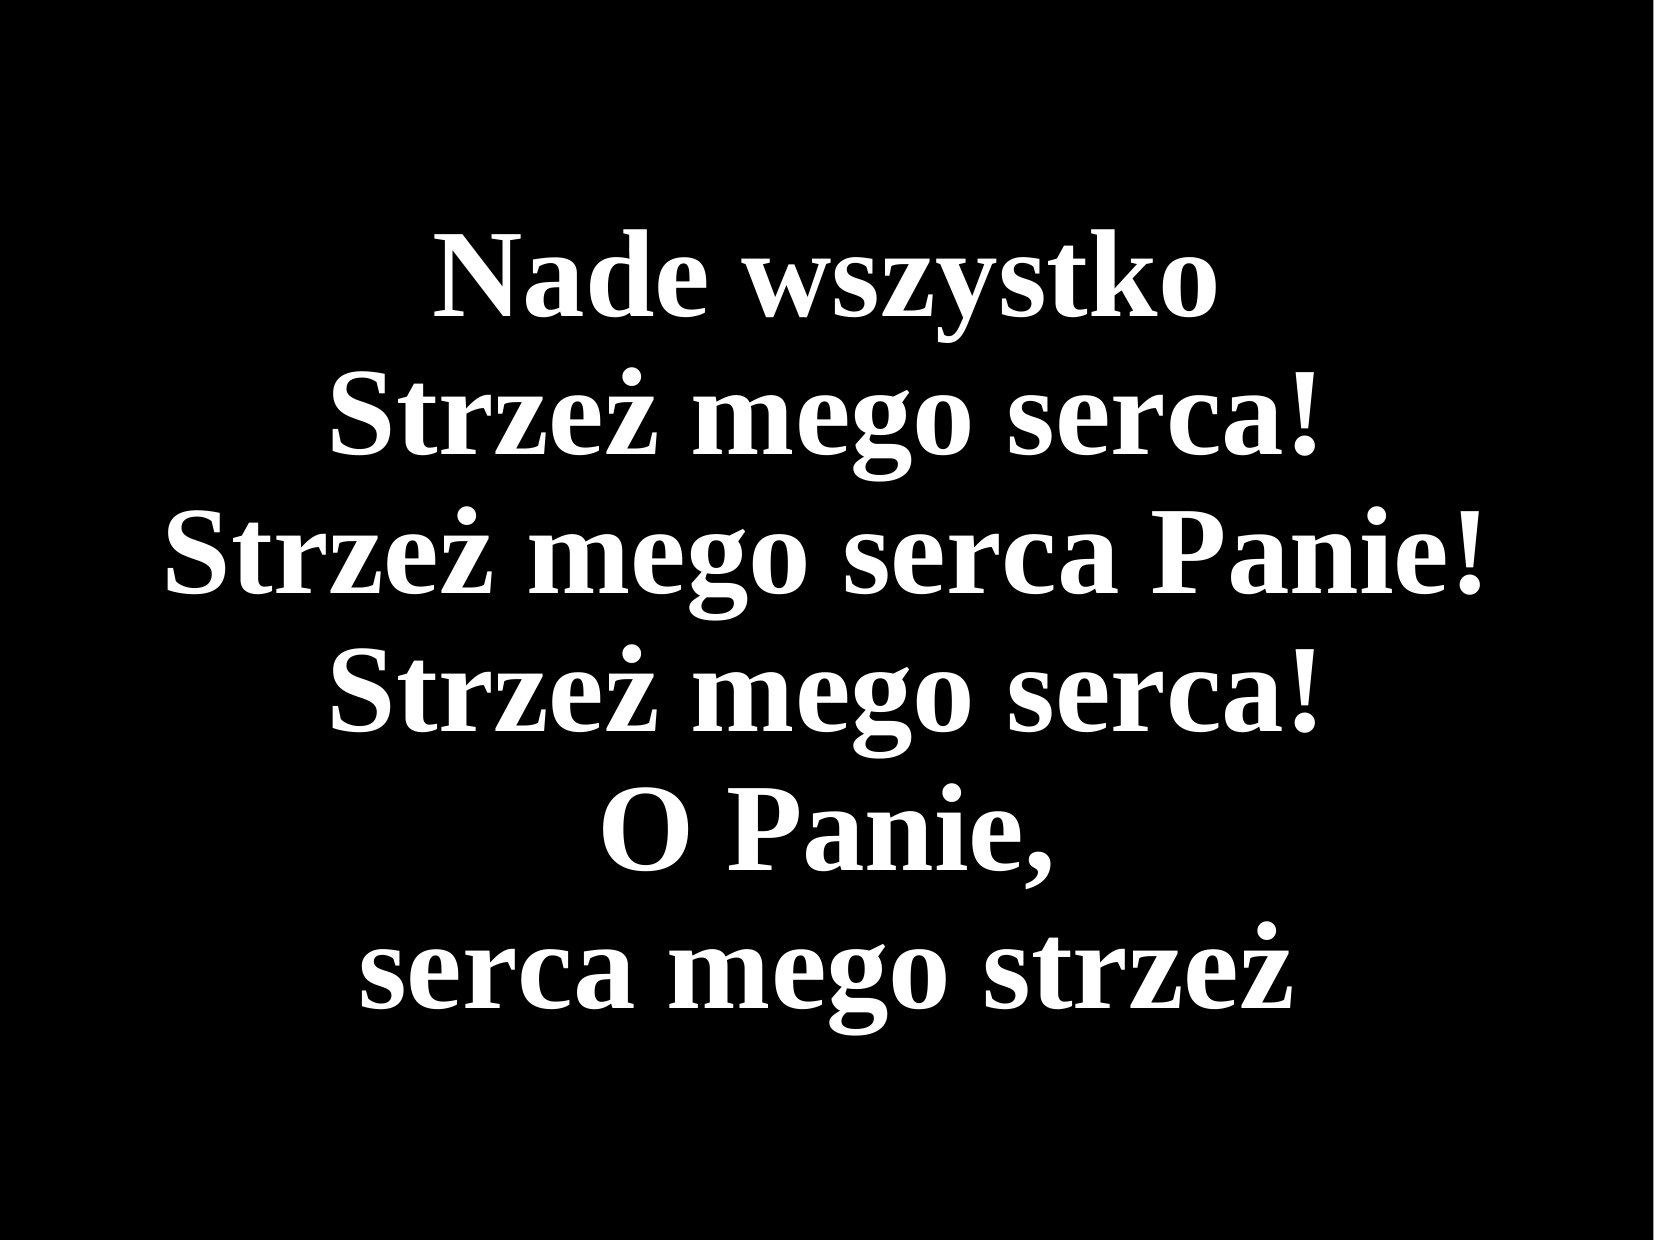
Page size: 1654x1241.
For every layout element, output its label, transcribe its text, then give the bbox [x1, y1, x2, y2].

title Nade wszystko Strzeż mego serca! Strzeż mego serca Panie! Strzeż mego serca! O Panie, serca mego strzeż [0, 0, 1654, 1241]
